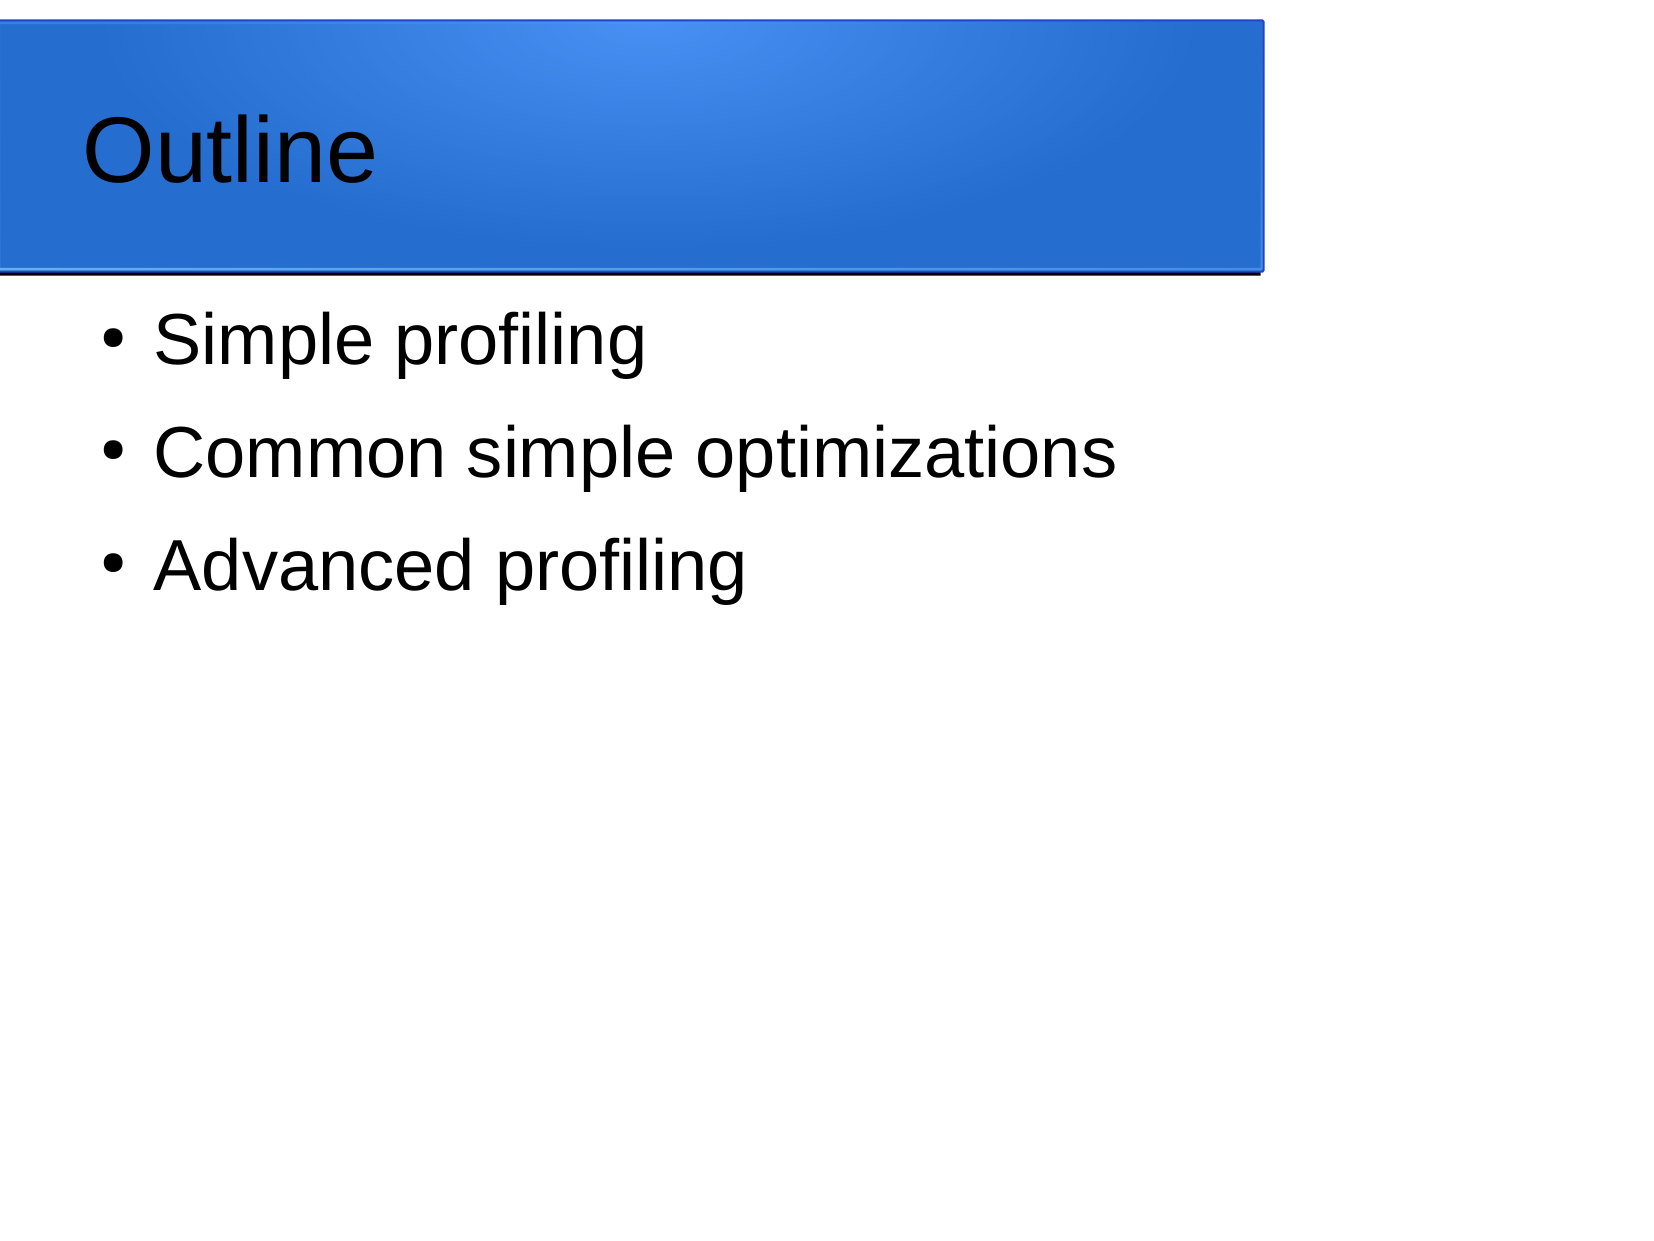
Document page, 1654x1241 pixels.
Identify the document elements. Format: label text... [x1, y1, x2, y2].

list Simple profiling Common simple optimizations Advanced profiling [82, 299, 1571, 1019]
title Outline [82, 47, 1234, 253]
